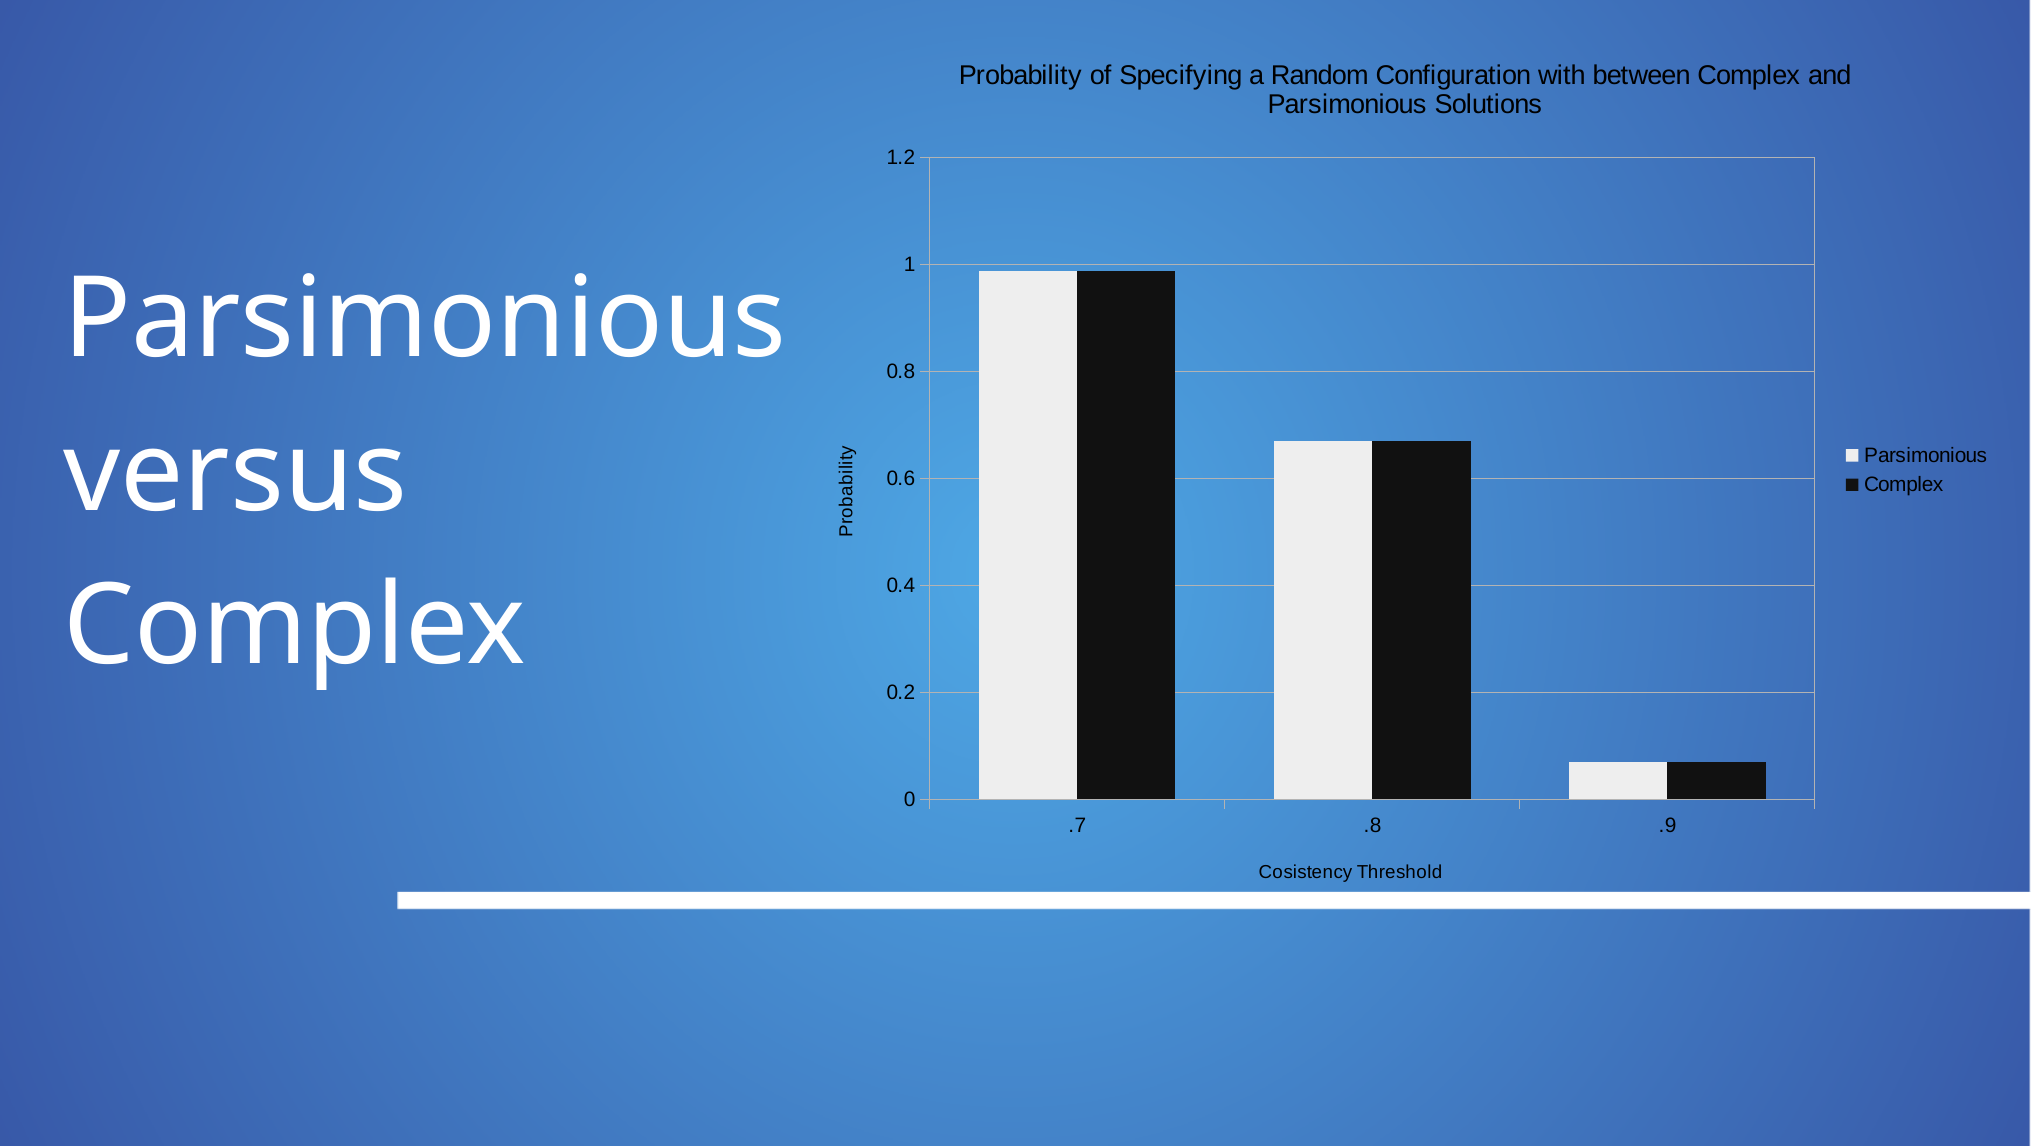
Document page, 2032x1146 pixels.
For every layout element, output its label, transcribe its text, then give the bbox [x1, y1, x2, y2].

chart [802, 26, 2007, 914]
title Parsimonious versus Complex [63, 106, 802, 827]
picture [0, 0, 2032, 1146]
